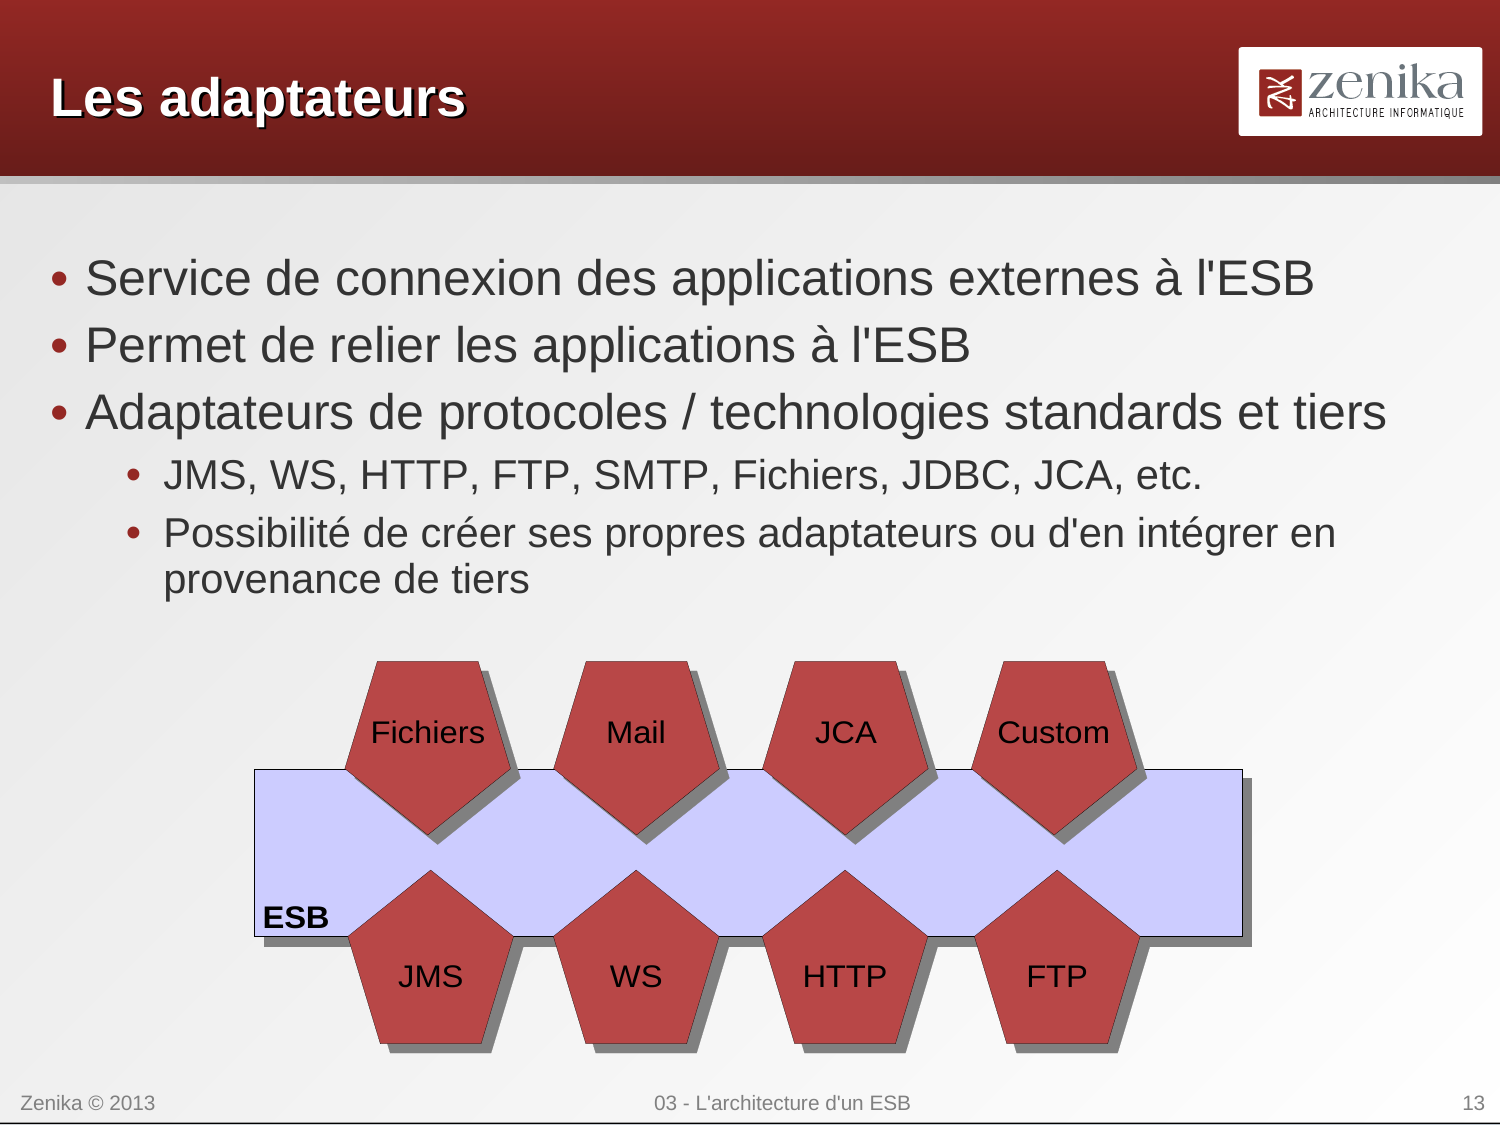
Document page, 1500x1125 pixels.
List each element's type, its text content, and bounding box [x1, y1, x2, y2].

list Service de connexion des applications externes à l'ESB Permet de relier les applications à l'ESB Adaptateurs de protocoles / technologies standards et tiers JMS, WS, HTTP, FTP, SMTP, Fichiers, JDBC, JCA, etc. Possibilité de créer ses propres adaptateurs ou d'en intégrer en provenance de tiers [50, 250, 1477, 1064]
picture [1257, 58, 1464, 125]
picture [253, 661, 1252, 1054]
title Les adaptateurs [50, 22, 1206, 172]
